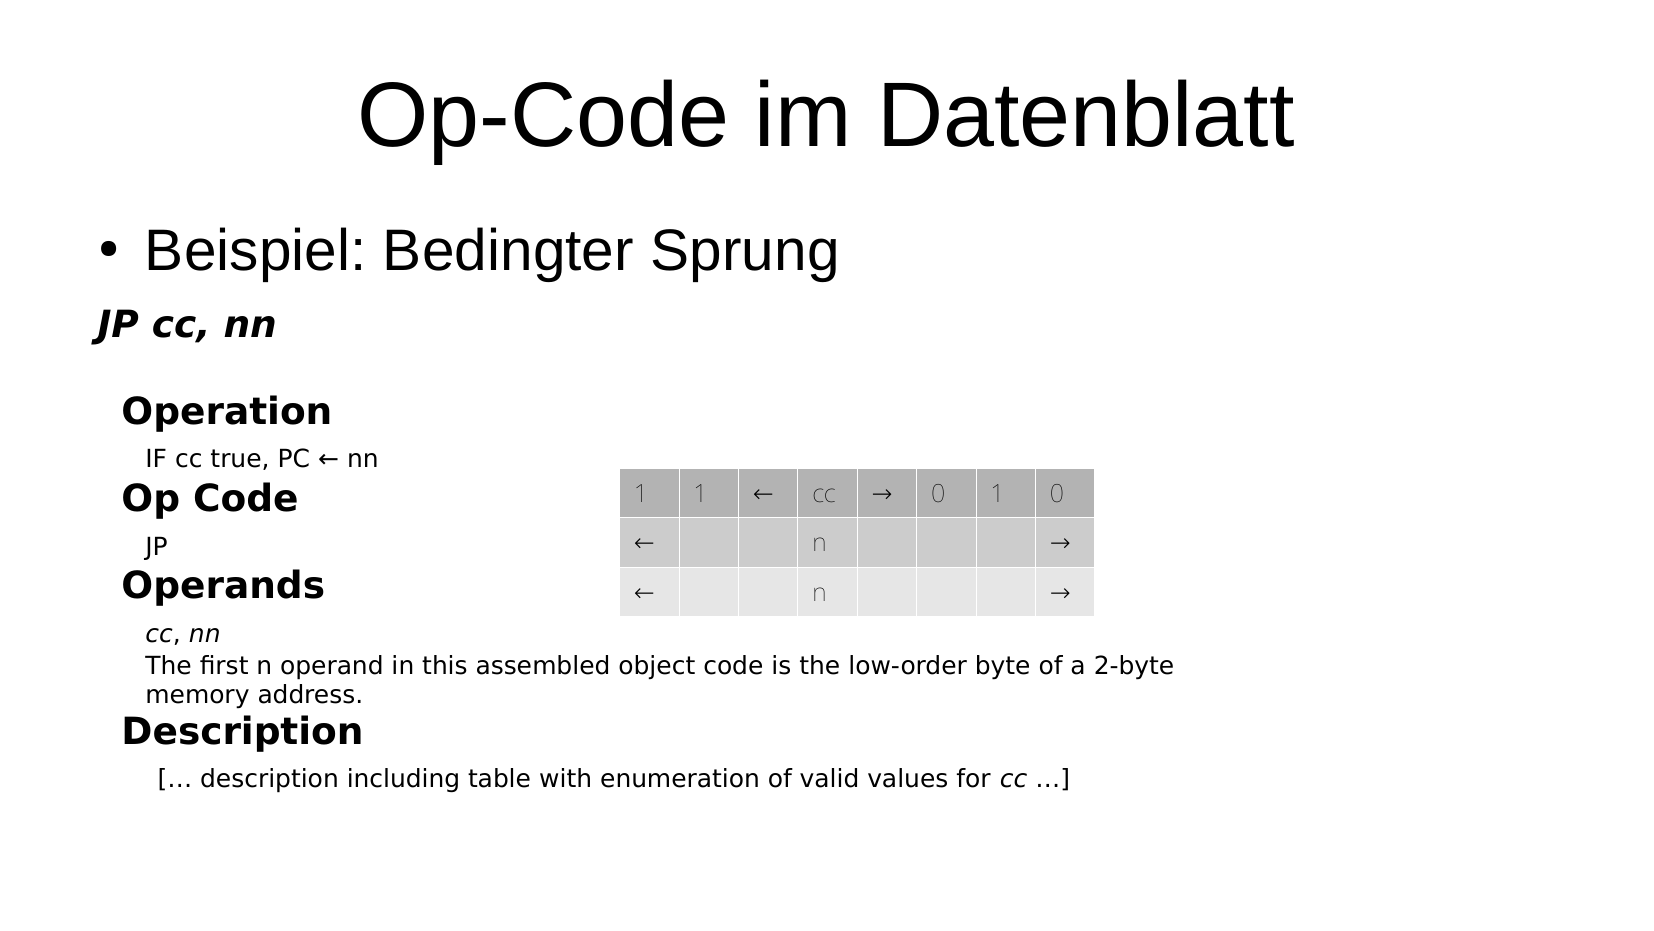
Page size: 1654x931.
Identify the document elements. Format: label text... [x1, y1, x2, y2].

list Beispiel: Bedingter Sprung [82, 217, 1571, 284]
table_cell [680, 518, 738, 567]
table_header cc [798, 469, 857, 517]
table_header 1 [620, 469, 679, 517]
table_cell [680, 568, 738, 616]
table_cell → [1036, 518, 1094, 567]
table_cell ← [620, 568, 679, 616]
title Op-Code im Datenblatt [82, 37, 1571, 193]
table_cell [858, 568, 916, 616]
table_cell [858, 518, 916, 567]
table_cell [917, 568, 976, 616]
table_header 0 [1036, 469, 1094, 517]
table_header → [858, 469, 916, 517]
table_cell [917, 518, 976, 567]
table_cell n [798, 518, 857, 567]
table_header 1 [680, 469, 738, 517]
table_cell ← [620, 518, 679, 567]
table_header 0 [917, 469, 976, 517]
table_cell n [798, 568, 857, 616]
table_cell [739, 568, 797, 616]
table_cell [977, 568, 1035, 616]
table_header 1 [977, 469, 1035, 517]
text_box JP cc, nn Operation IF cc true, PC ← nn Op Code JP Operands cc, nn The first n operand in this assembled object code is the low-order byte of a 2-byte memory address. Description [… description including table with enumeration of valid values for cc …] [82, 295, 1229, 886]
table_cell [739, 518, 797, 567]
table_cell [977, 518, 1035, 567]
table_cell → [1036, 568, 1094, 616]
table_header ← [739, 469, 797, 517]
